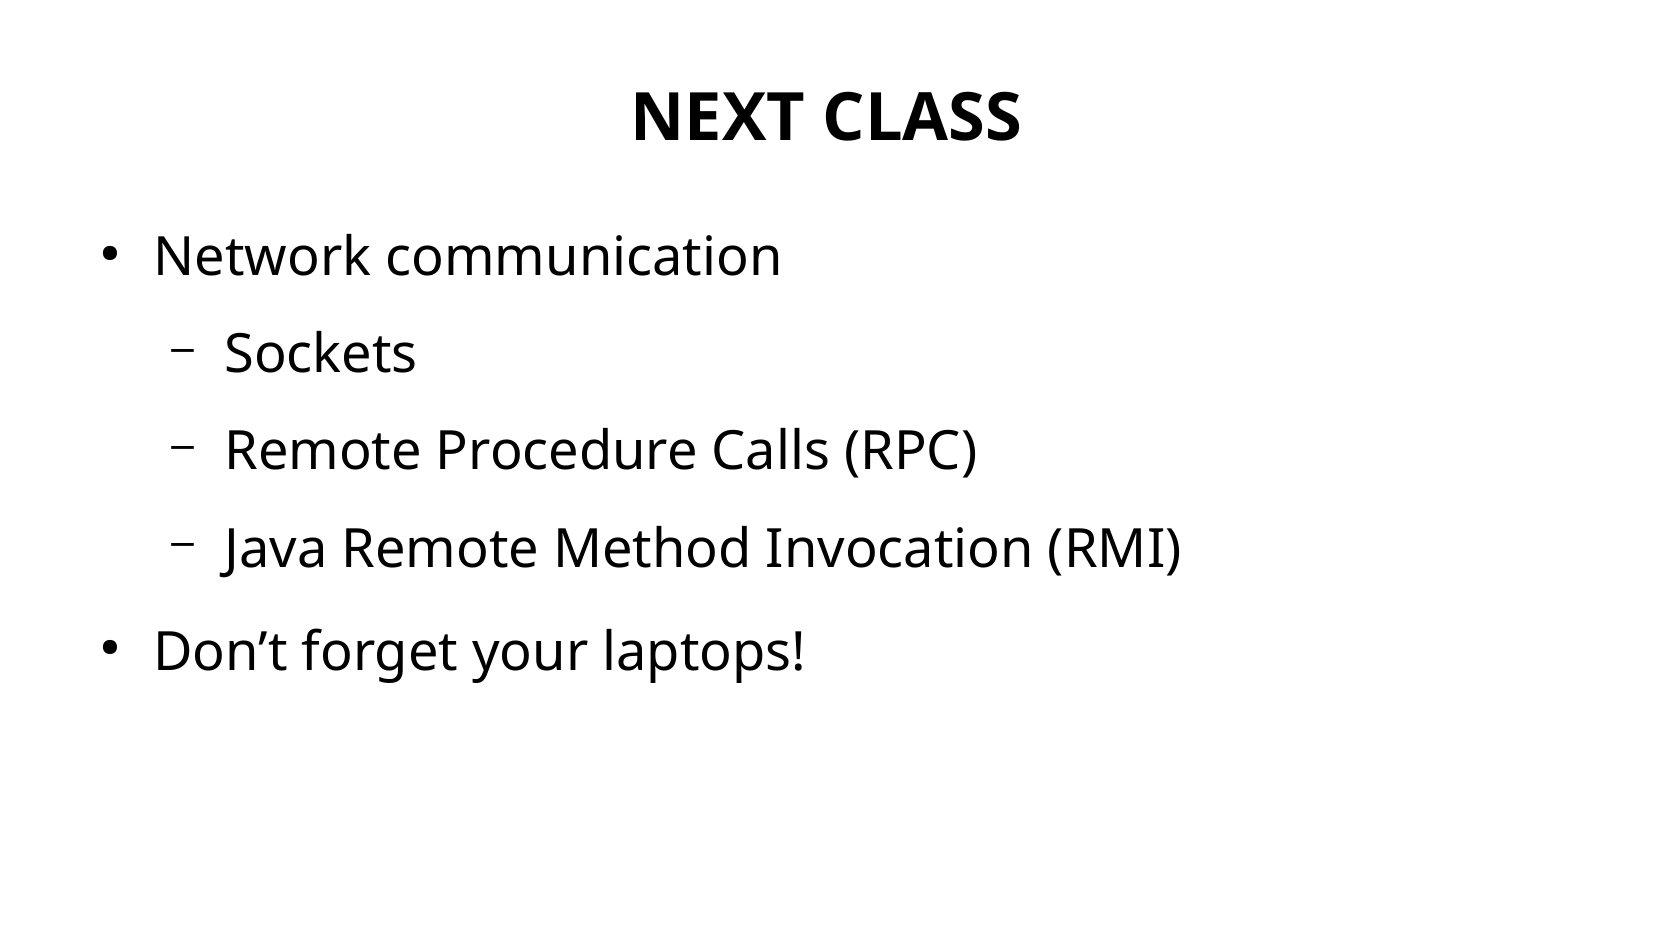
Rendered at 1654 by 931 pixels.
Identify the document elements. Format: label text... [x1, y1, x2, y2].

title NEXT CLASS [82, 36, 1571, 193]
list Network communication Sockets Remote Procedure Calls (RPC) Java Remote Method Invocation (RMI) Don’t forget your laptops! [82, 217, 1571, 757]
